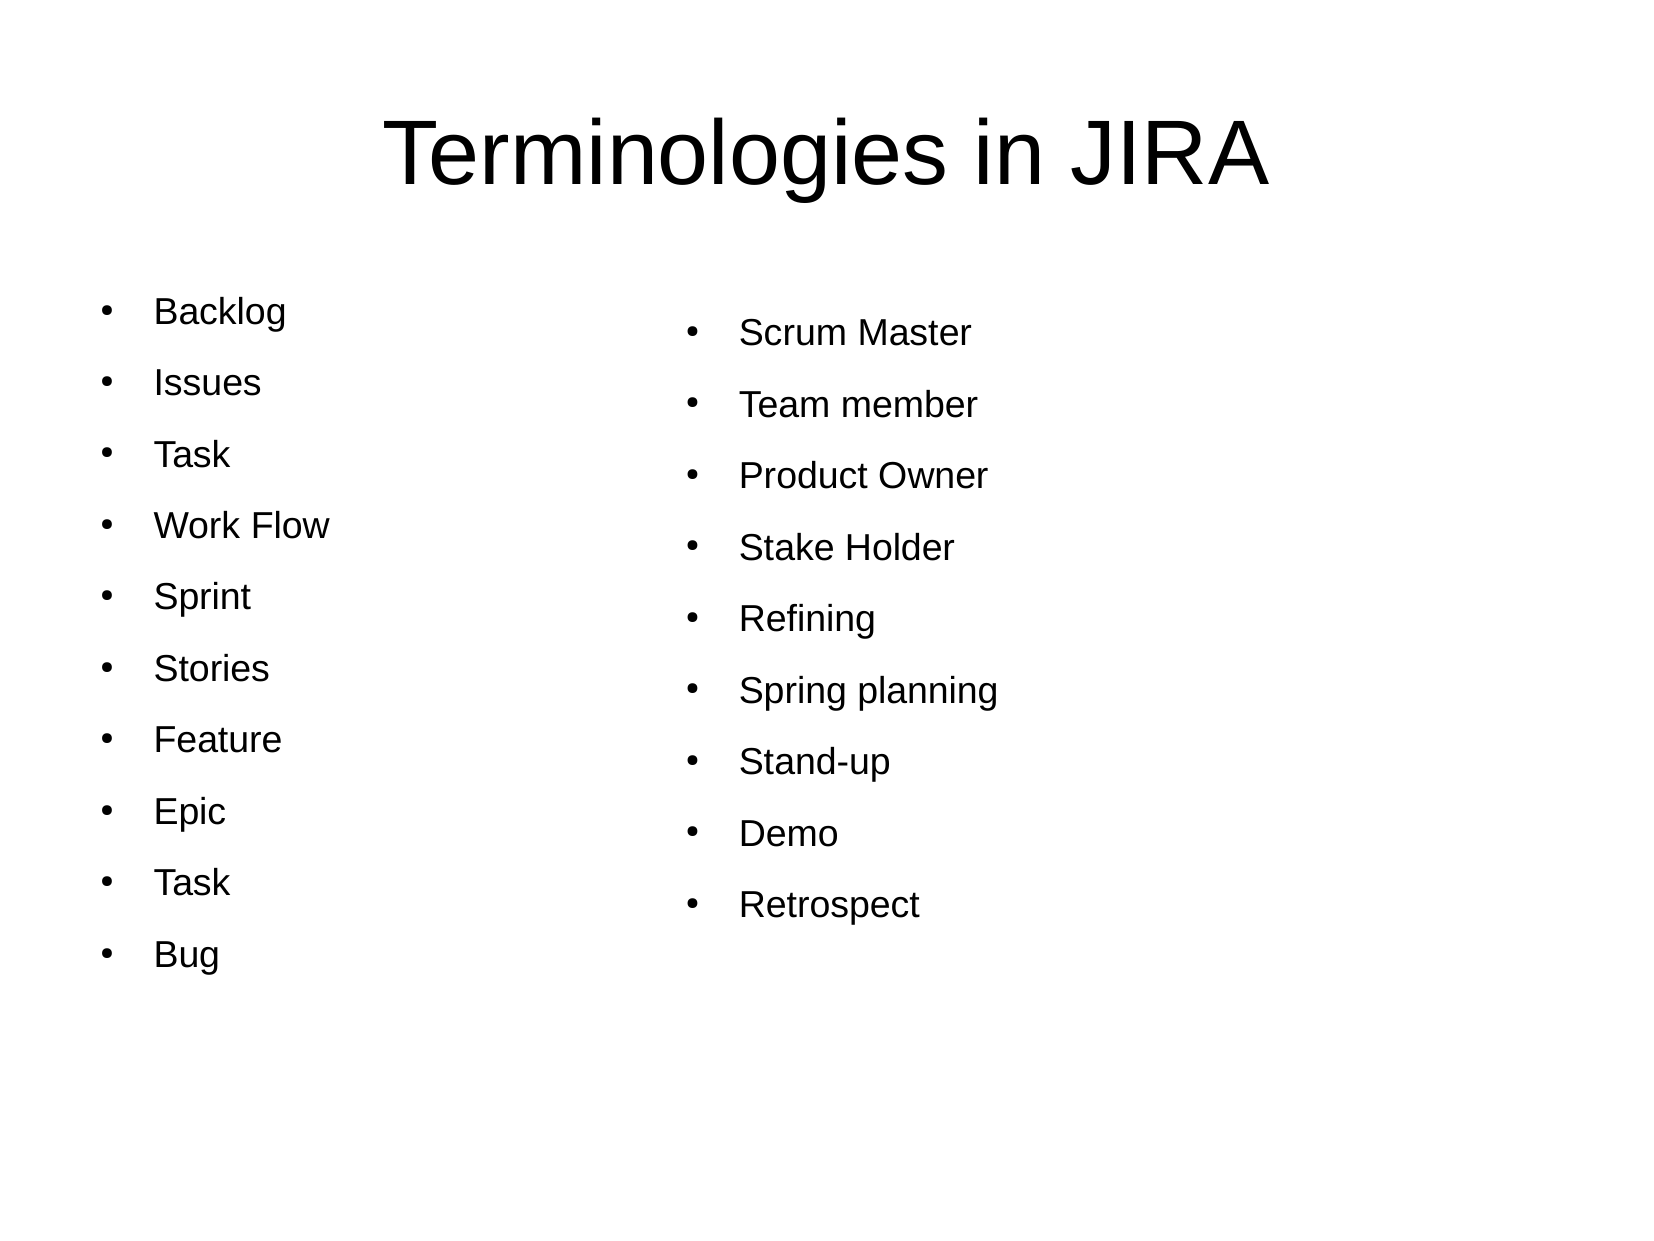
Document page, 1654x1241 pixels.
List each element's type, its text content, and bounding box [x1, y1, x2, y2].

title Terminologies in JIRA [82, 49, 1571, 257]
list Backlog Issues Task Work Flow Sprint Stories Feature Epic Task Bug [82, 290, 480, 1109]
list Scrum Master Team member Product Owner Stake Holder Refining Spring planning Stand-up Demo Retrospect [668, 311, 1066, 1131]
